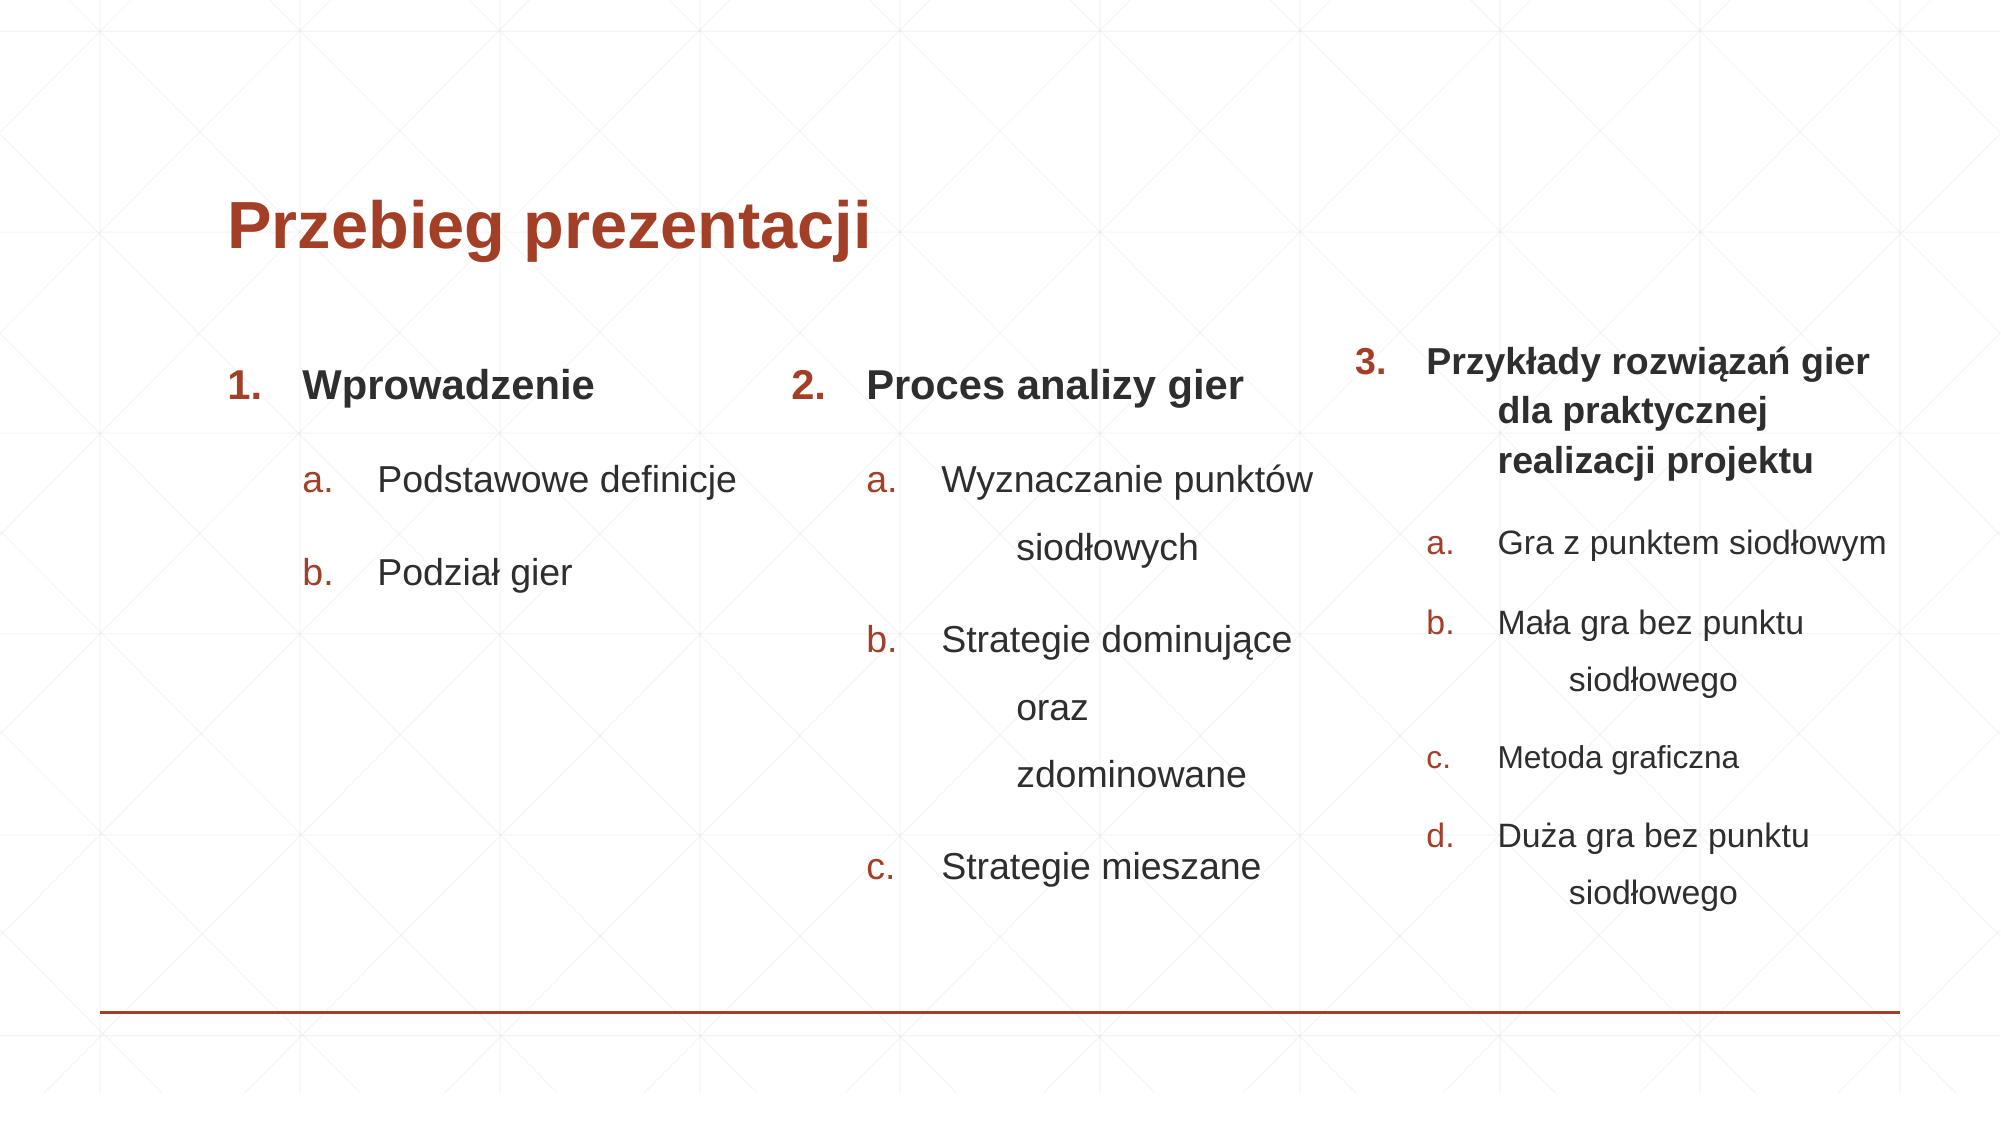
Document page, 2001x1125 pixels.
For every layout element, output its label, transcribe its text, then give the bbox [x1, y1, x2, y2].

text_box Przykłady rozwiązań gier dla praktycznej realizacji projektu Gra z punktem siodłowym Mała gra bez punktu siodłowego Metoda graficzna Duża gra bez punktu siodłowego [1340, 324, 1904, 967]
list Wprowadzenie Podstawowe definicje Podział gier [212, 324, 776, 950]
title Przebieg prezentacji [212, 82, 1788, 271]
text_box Proces analizy gier Wyznaczanie punktów siodłowych Strategie dominujące oraz zdominowane Strategie mieszane [776, 324, 1340, 950]
